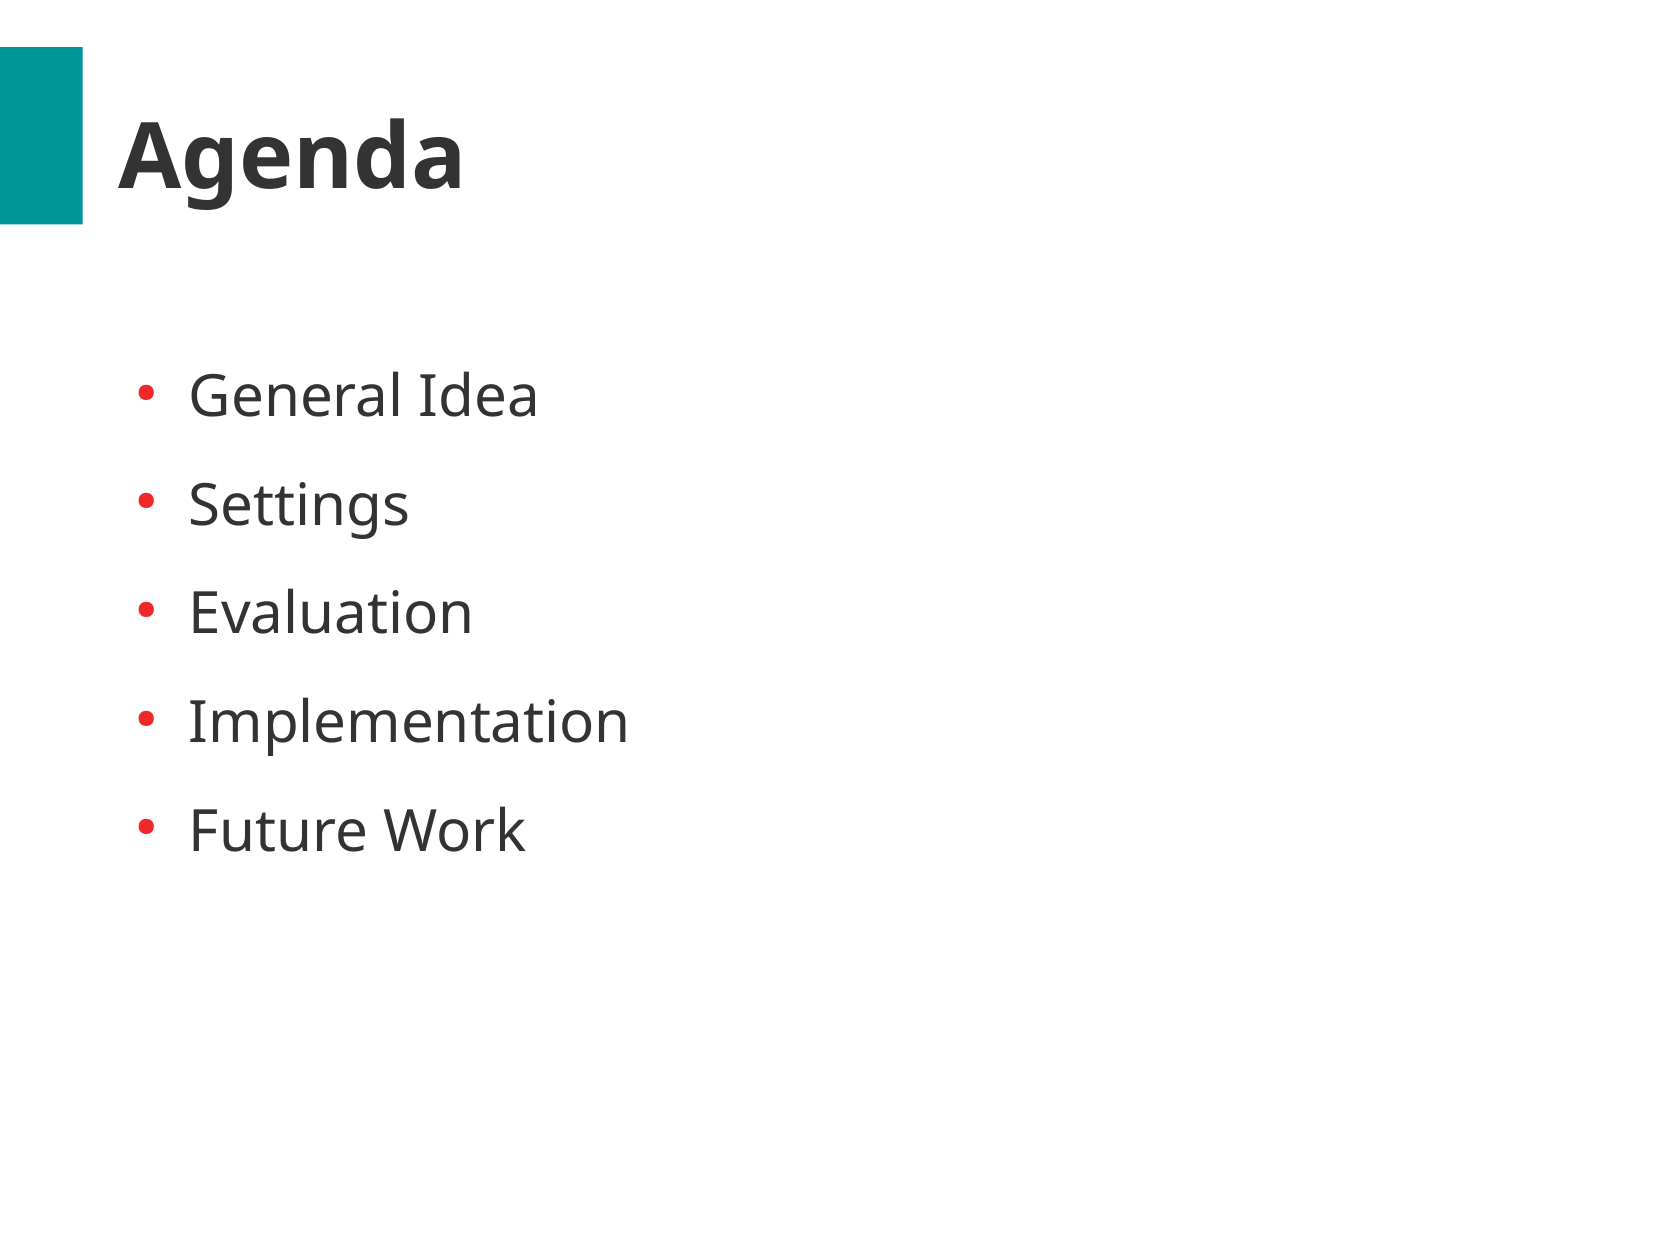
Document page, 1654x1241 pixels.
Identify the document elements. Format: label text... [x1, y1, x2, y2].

title Agenda [118, 49, 1571, 257]
list General Idea Settings Evaluation Implementation Future Work [118, 354, 1536, 1074]
